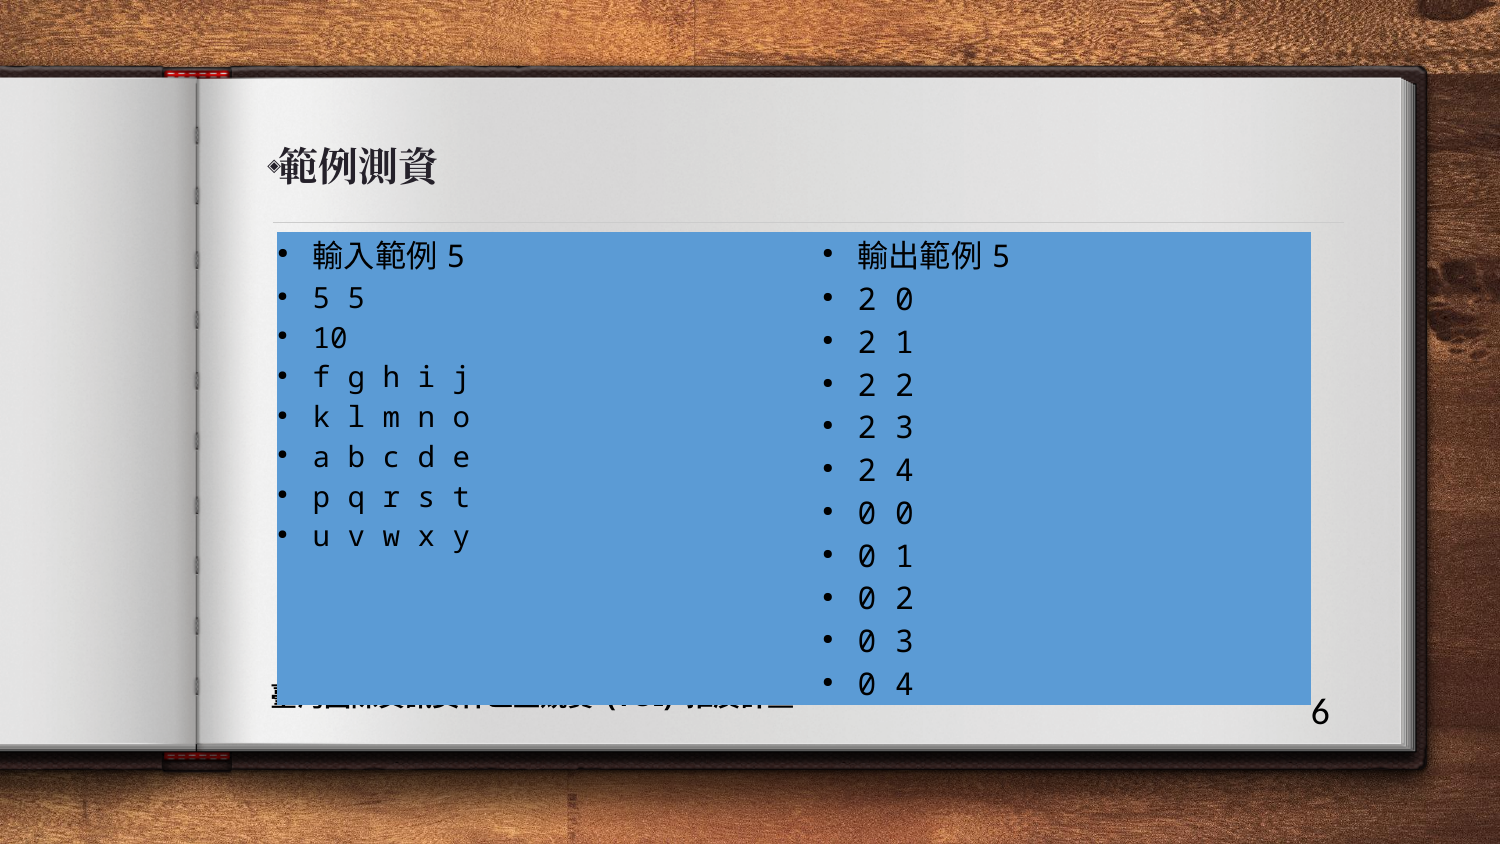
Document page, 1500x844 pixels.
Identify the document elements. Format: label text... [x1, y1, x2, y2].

table_header 輸出範例5 2 0 2 1 2 2 2 3 2 4 0 0 0 1 0 2 0 3 0 4 [822, 232, 1311, 705]
list 範例測資 [252, 126, 1194, 205]
text_box [1295, 672, 1386, 737]
table_header 輸入範例5 5 5 10 f g h i j k l m n o a b c d e p q r s t u v w x y [277, 232, 822, 705]
